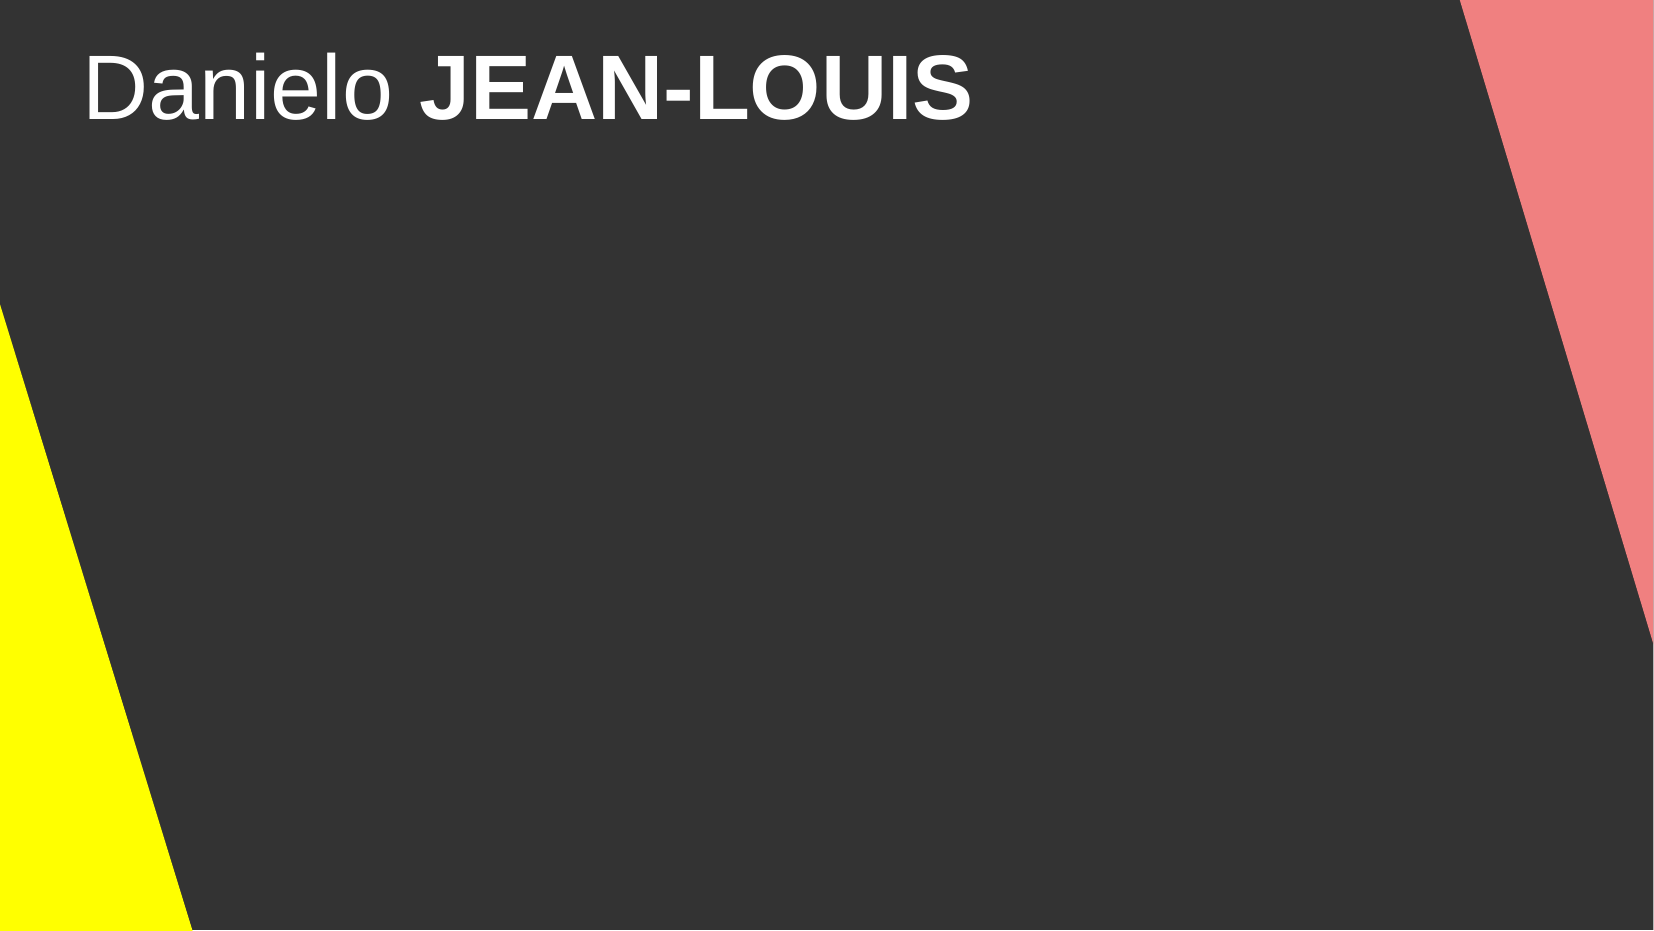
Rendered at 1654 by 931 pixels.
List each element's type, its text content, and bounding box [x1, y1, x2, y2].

text_box [1459, 0, 1654, 647]
subtitle Danielo JEAN-LOUIS [82, 36, 1532, 242]
text_box [0, 304, 193, 931]
